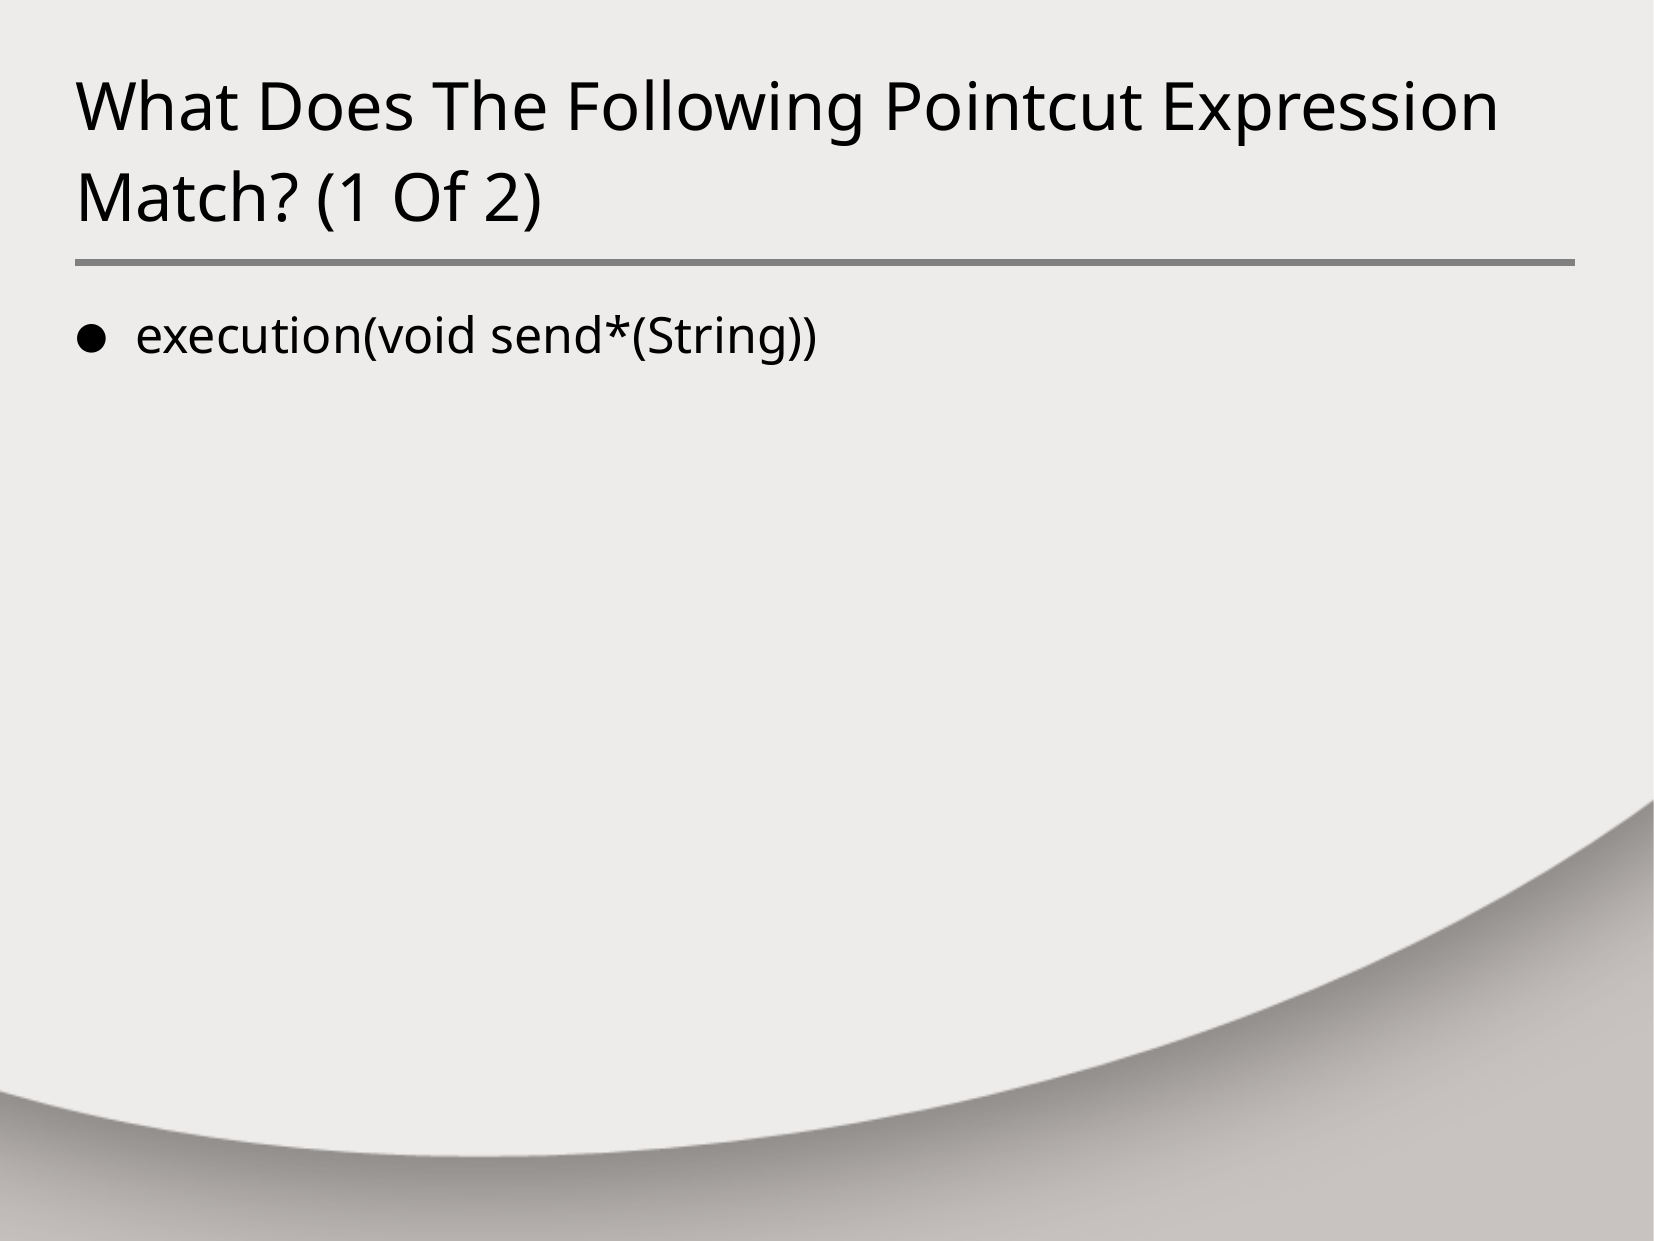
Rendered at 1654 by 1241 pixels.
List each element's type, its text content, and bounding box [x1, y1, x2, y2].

list execution(void send*(String)) [75, 300, 1576, 1163]
title What Does The Following Pointcut Expression Match? (1 Of 2) [75, 75, 1576, 226]
picture [0, 0, 1654, 1241]
